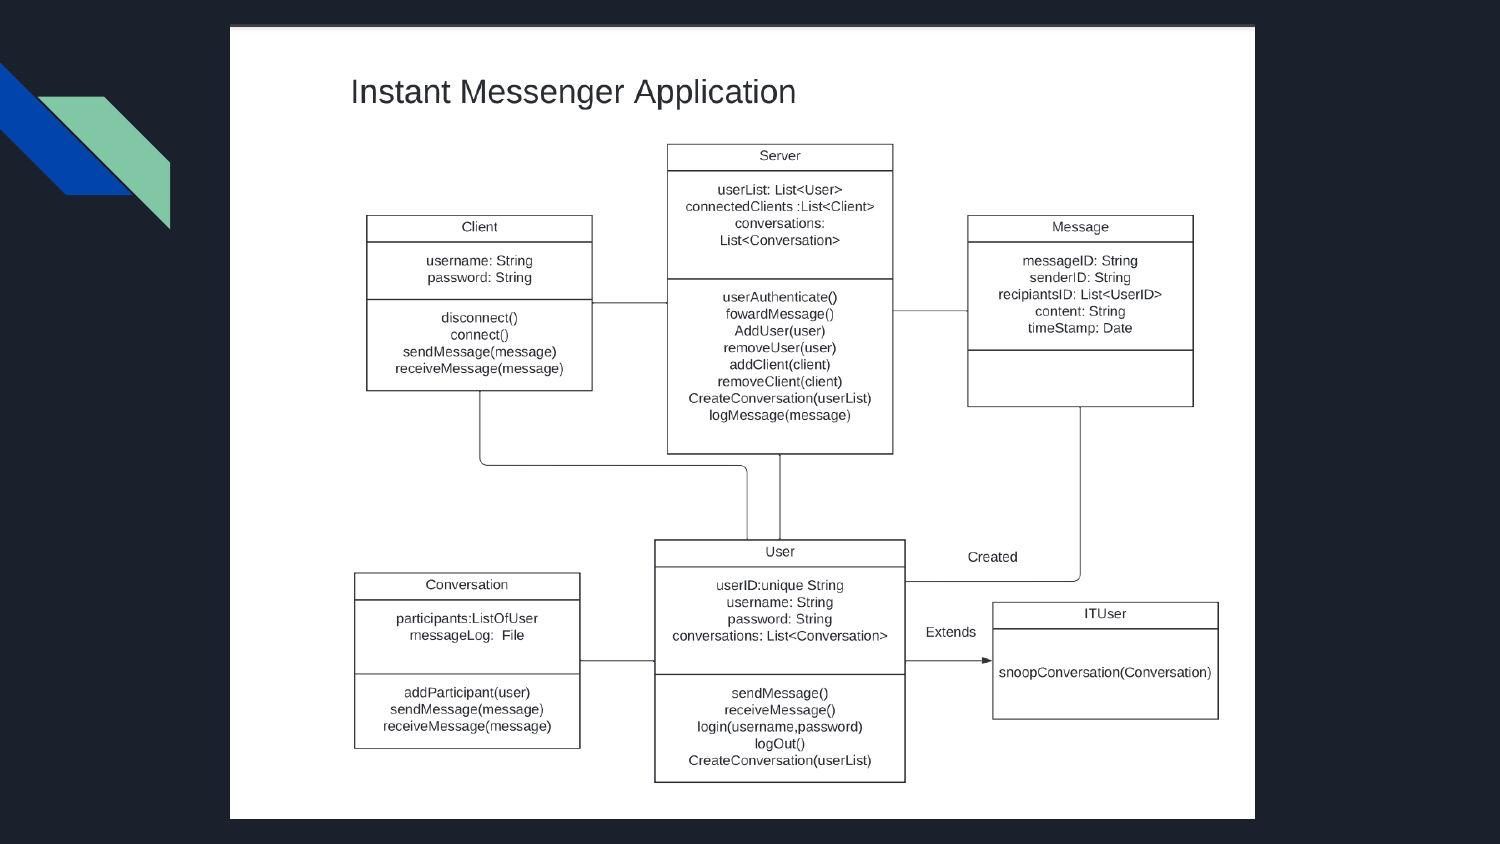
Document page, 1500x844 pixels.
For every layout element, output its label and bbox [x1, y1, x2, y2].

picture [230, 24, 1255, 819]
